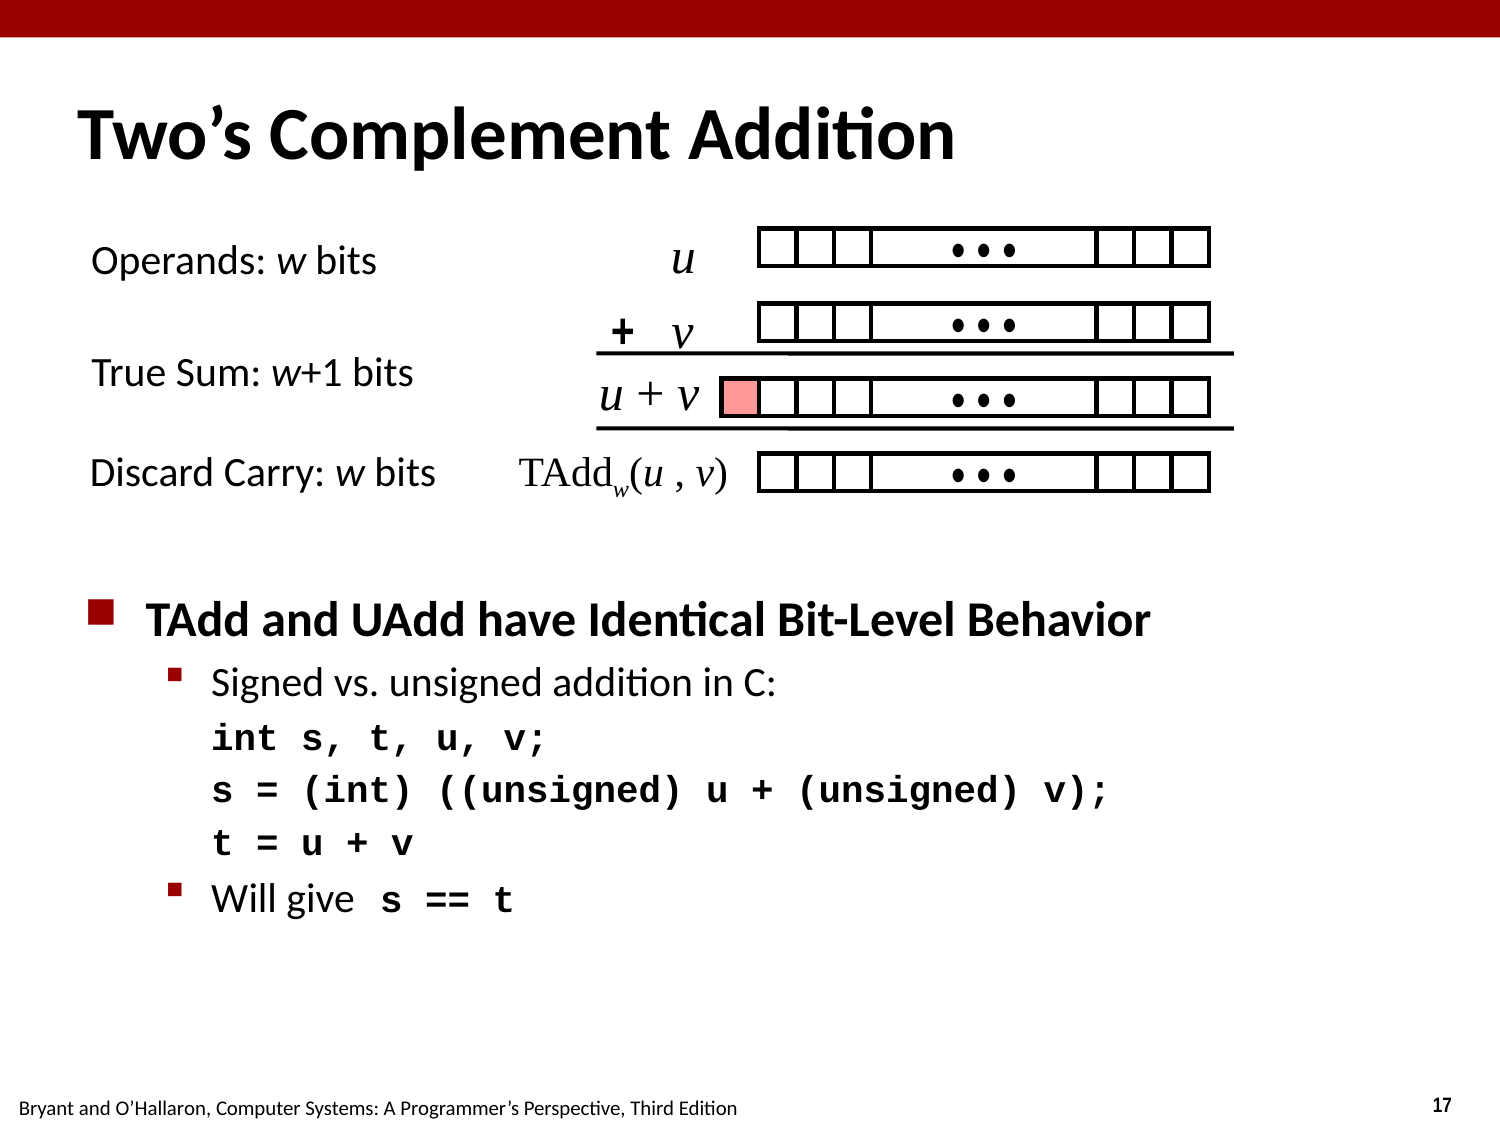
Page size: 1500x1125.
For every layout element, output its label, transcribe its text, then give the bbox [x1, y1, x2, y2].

text_box + [595, 290, 650, 353]
text_box True Sum: w+1 bits [76, 337, 430, 403]
text_box [758, 453, 871, 491]
text_box [1097, 303, 1209, 341]
text_box Operands: w bits [76, 224, 393, 290]
text_box [758, 228, 871, 266]
text_box u + v [584, 353, 715, 429]
text_box v [656, 290, 709, 351]
text_box [1097, 378, 1209, 416]
text_box u [656, 215, 711, 291]
text_box [1097, 228, 1209, 266]
text_box [721, 378, 871, 416]
text_box • • • [871, 453, 1097, 491]
list TAdd and UAdd have Identical Bit-Level Behavior Signed vs. unsigned addition in C: int s, t, u, v; s = (int) ((unsigned) u + (unsigned) v); t = u + v Will give s == t [74, 579, 1374, 948]
text_box [758, 303, 871, 341]
text_box [1097, 453, 1209, 491]
text_box • • • [871, 303, 1097, 341]
text_box TAddw(u , v) [503, 437, 743, 510]
title Two’s Complement Addition [62, 83, 1289, 175]
text_box • • • [871, 378, 1097, 416]
text_box • • • [871, 228, 1097, 266]
text_box Discard Carry: w bits [75, 437, 503, 503]
